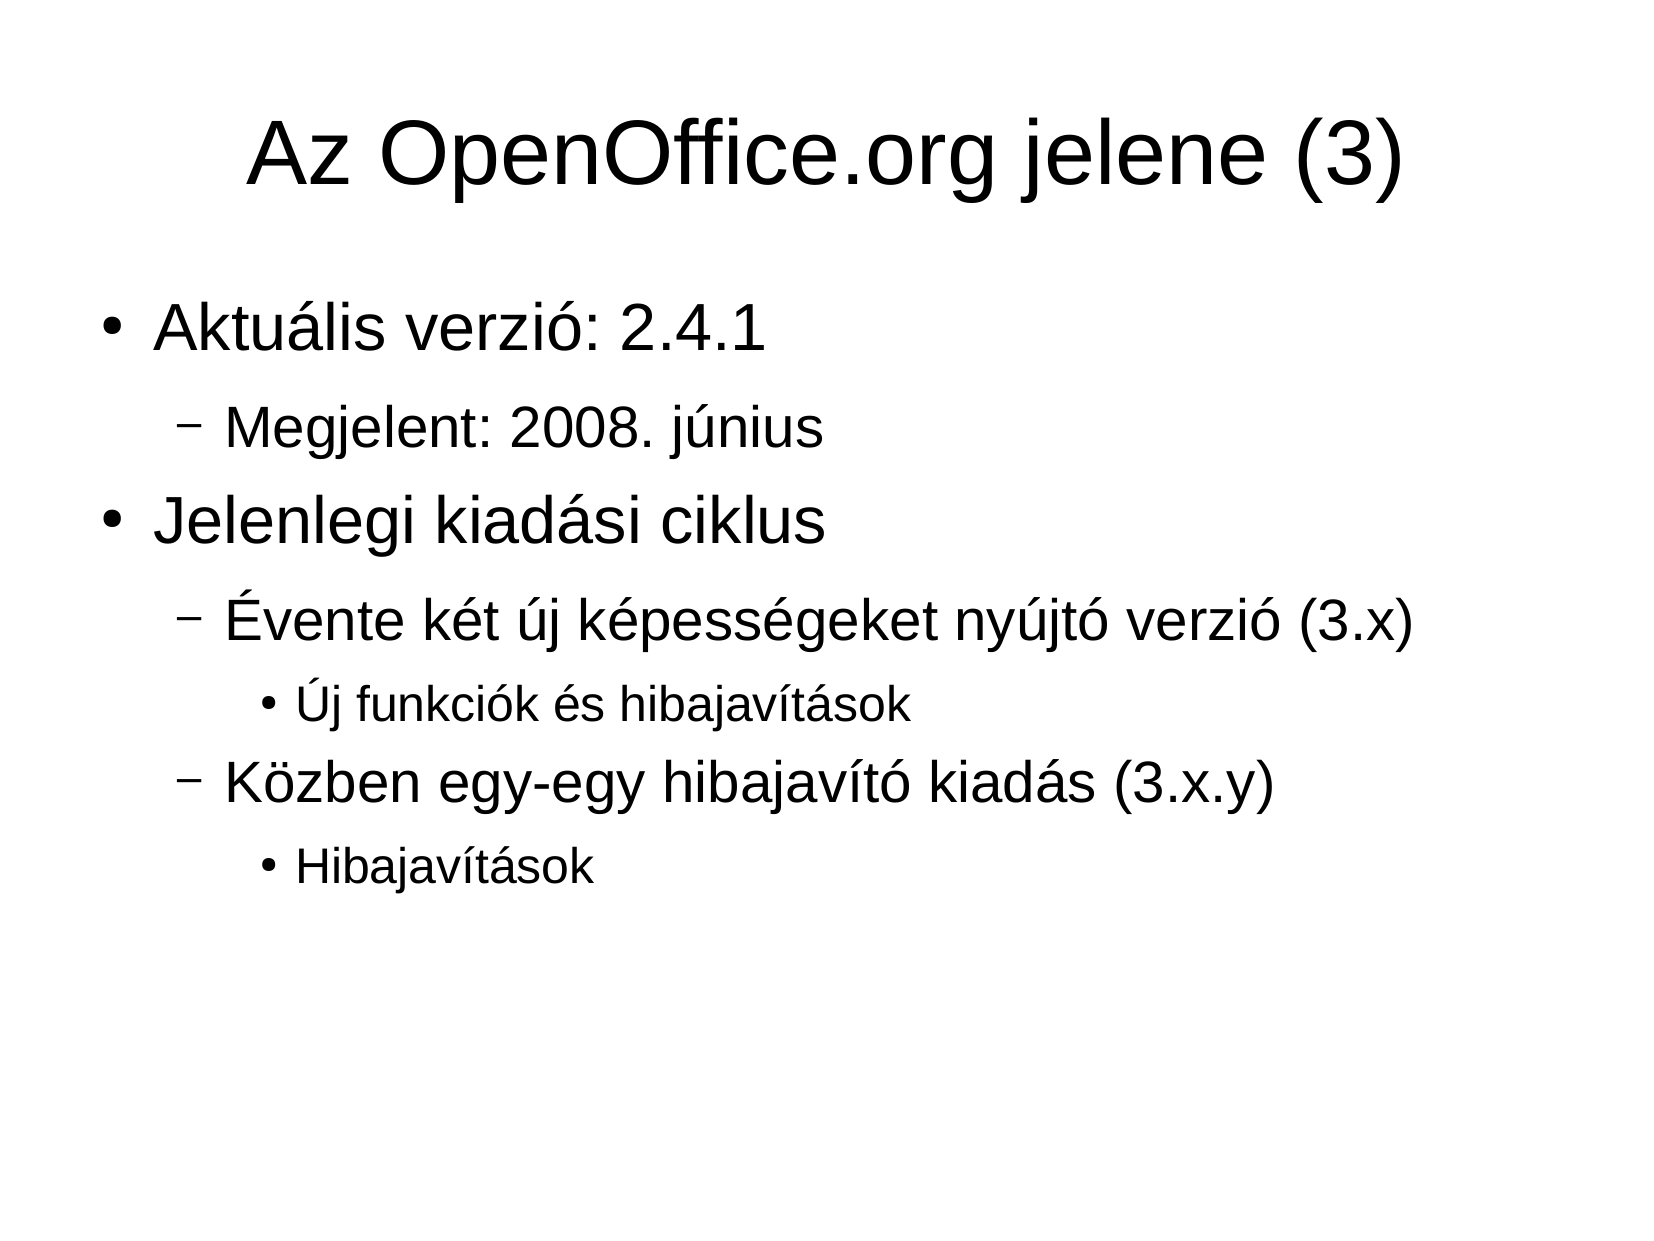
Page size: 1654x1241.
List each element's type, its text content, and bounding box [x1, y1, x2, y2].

list Aktuális verzió: 2.4.1 Megjelent: 2008. június Jelenlegi kiadási ciklus Évente két új képességeket nyújtó verzió (3.x) Új funkciók és hibajavítások Közben egy-egy hibajavító kiadás (3.x.y) Hibajavítások [82, 290, 1571, 1094]
title Az OpenOffice.org jelene (3) [82, 49, 1571, 257]
